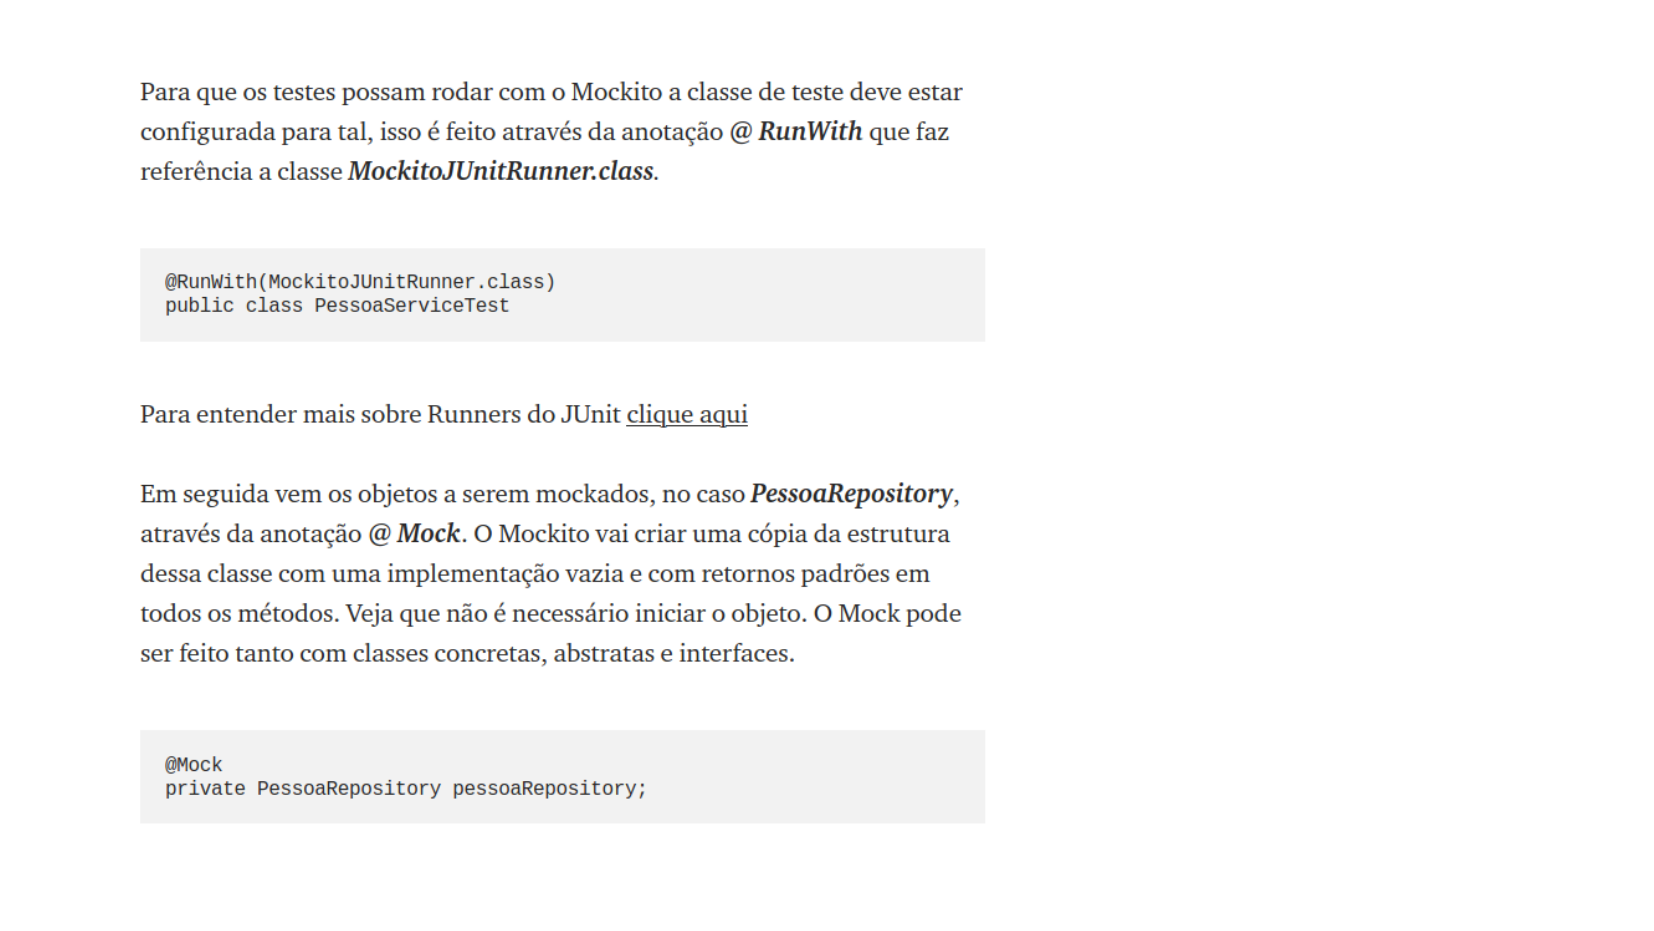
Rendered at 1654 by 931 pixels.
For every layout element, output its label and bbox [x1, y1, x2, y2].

picture [118, 58, 1004, 841]
